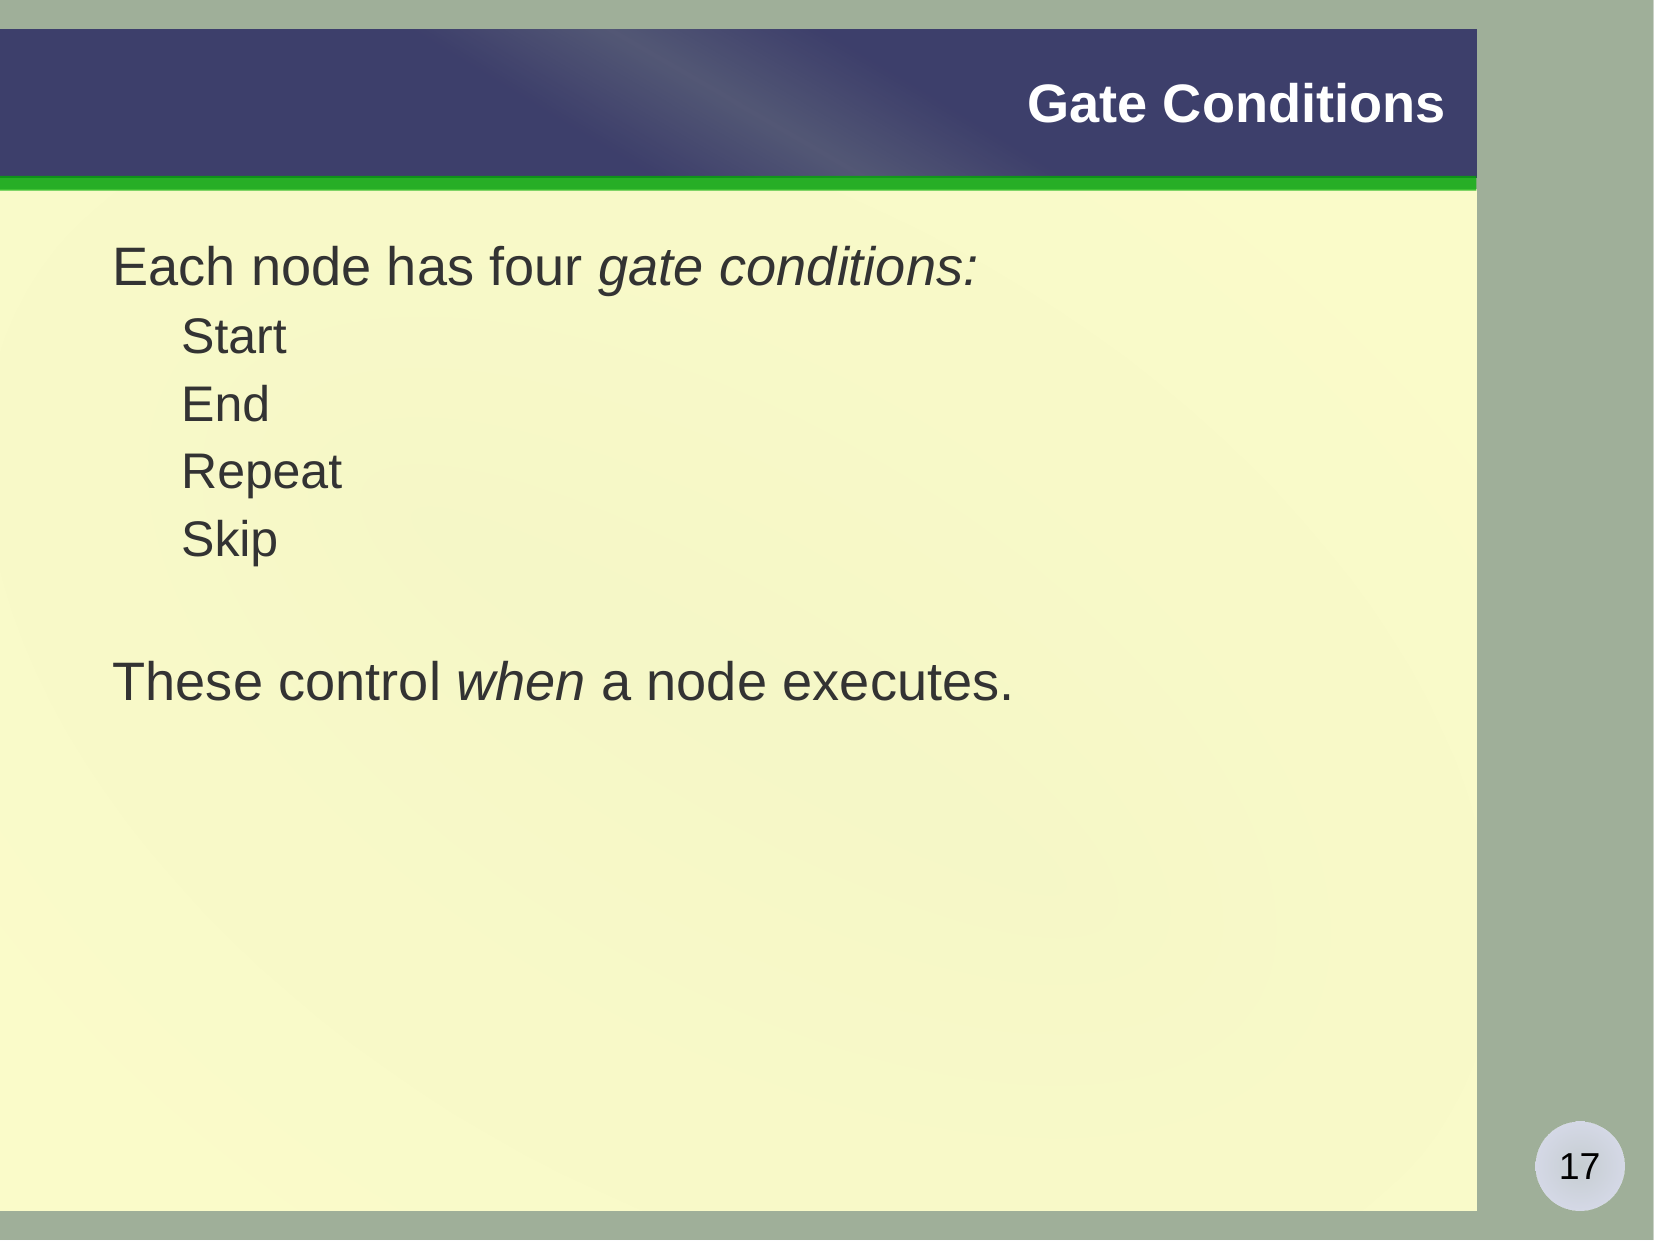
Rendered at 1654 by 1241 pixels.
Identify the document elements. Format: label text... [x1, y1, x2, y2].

list Each node has four gate conditions: Start End Repeat Skip These control when a node executes. [59, 236, 1418, 1182]
title Gate Conditions [29, 59, 1447, 148]
